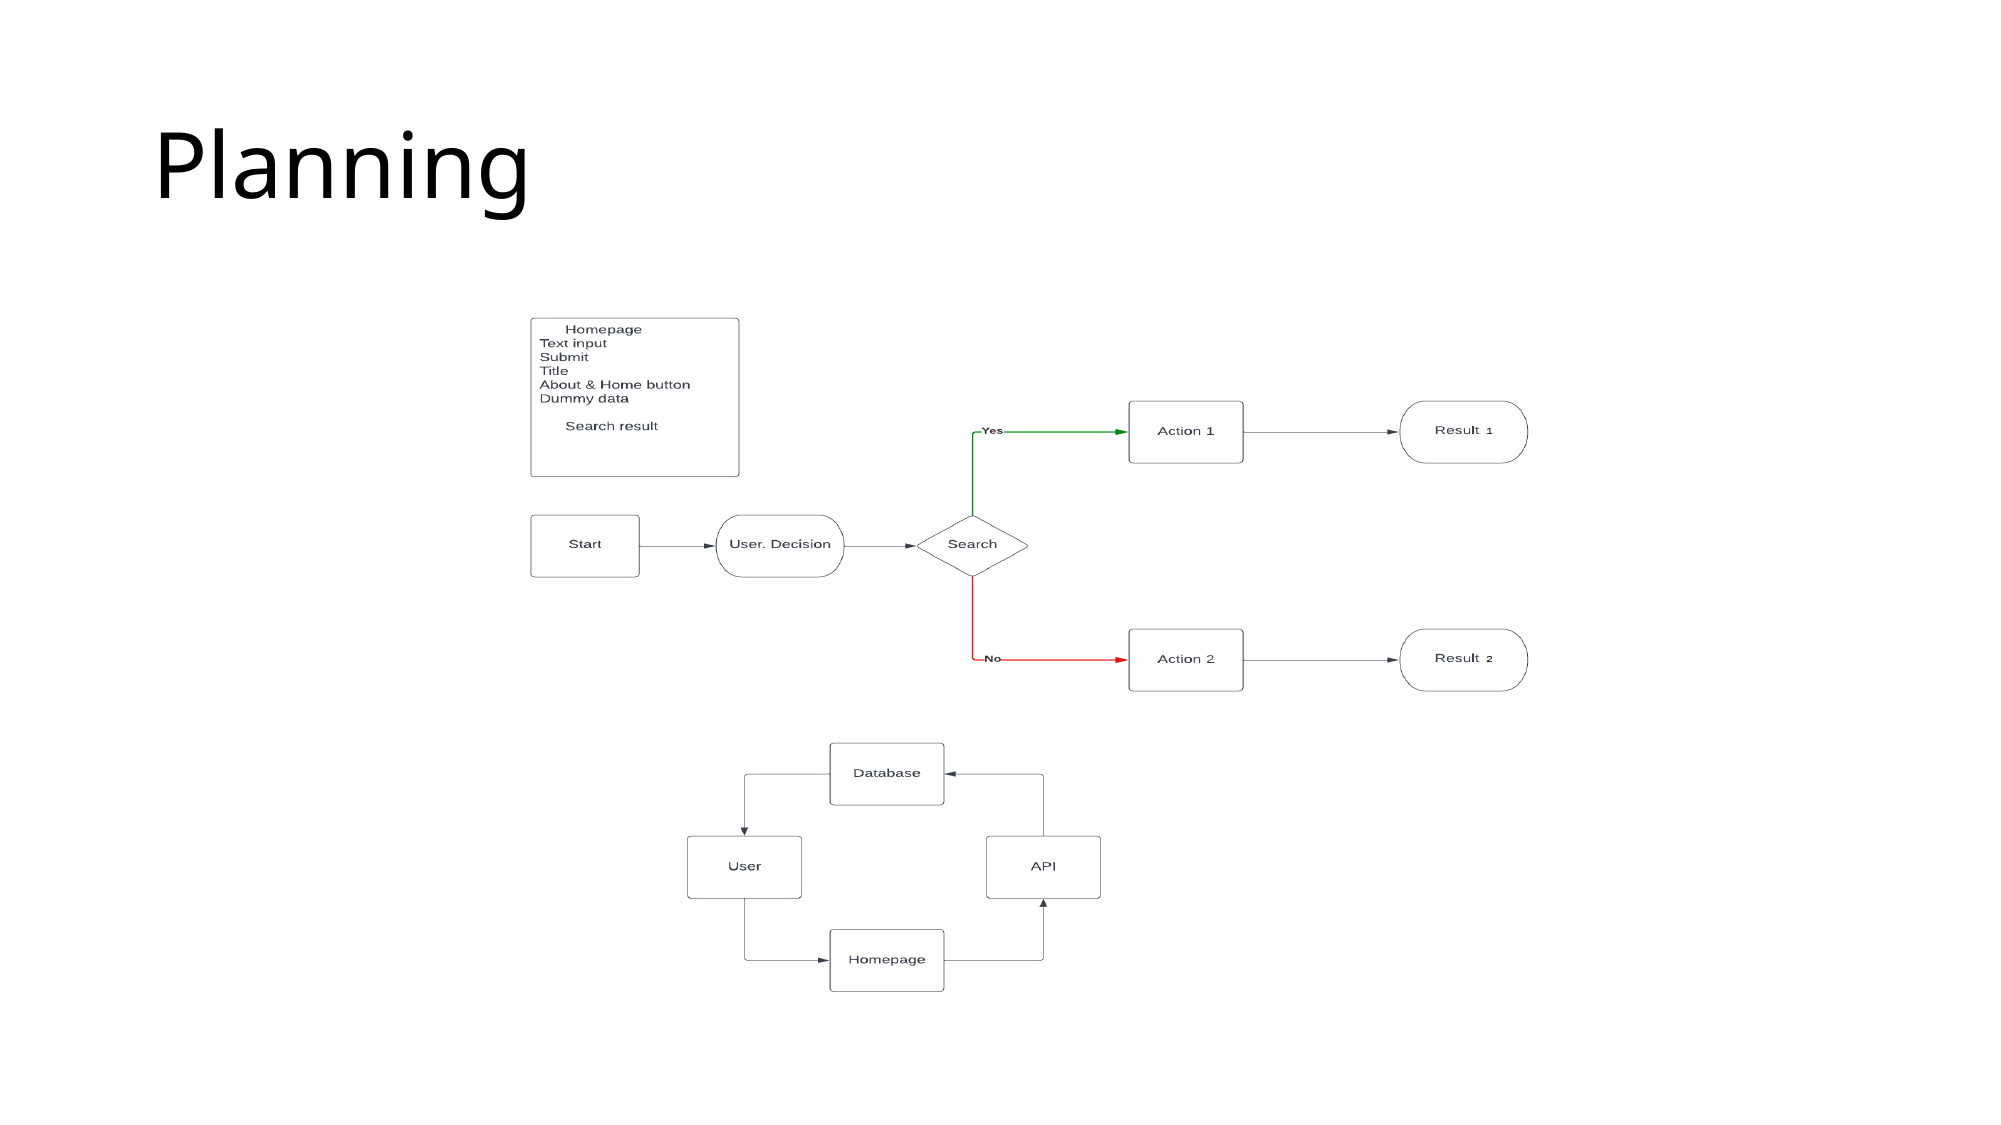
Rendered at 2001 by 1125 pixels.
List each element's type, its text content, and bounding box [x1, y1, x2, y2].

picture [502, 297, 1556, 1012]
title Planning [137, 59, 1863, 278]
